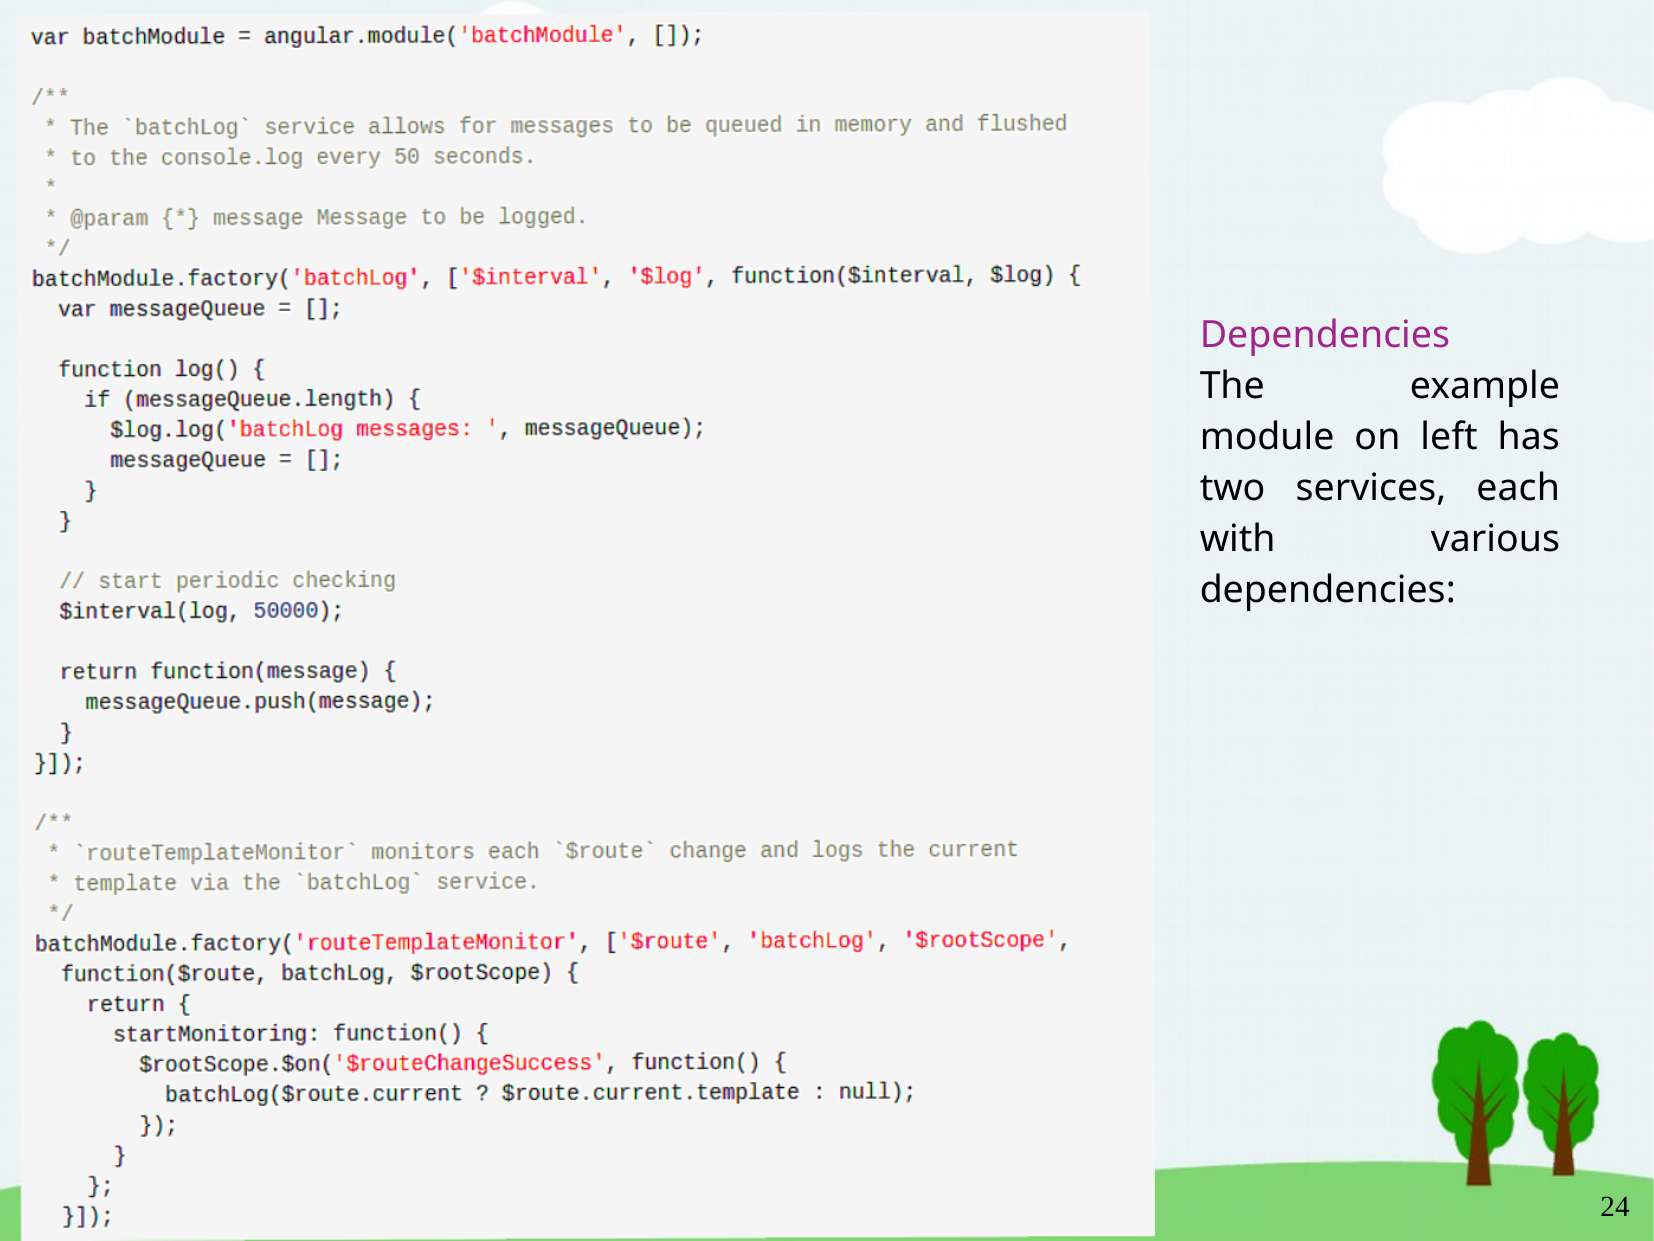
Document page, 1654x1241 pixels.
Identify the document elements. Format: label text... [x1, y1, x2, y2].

picture [0, 0, 1654, 1241]
text_box Dependencies The example module on left has two services, each with various dependencies: [1185, 300, 1576, 563]
